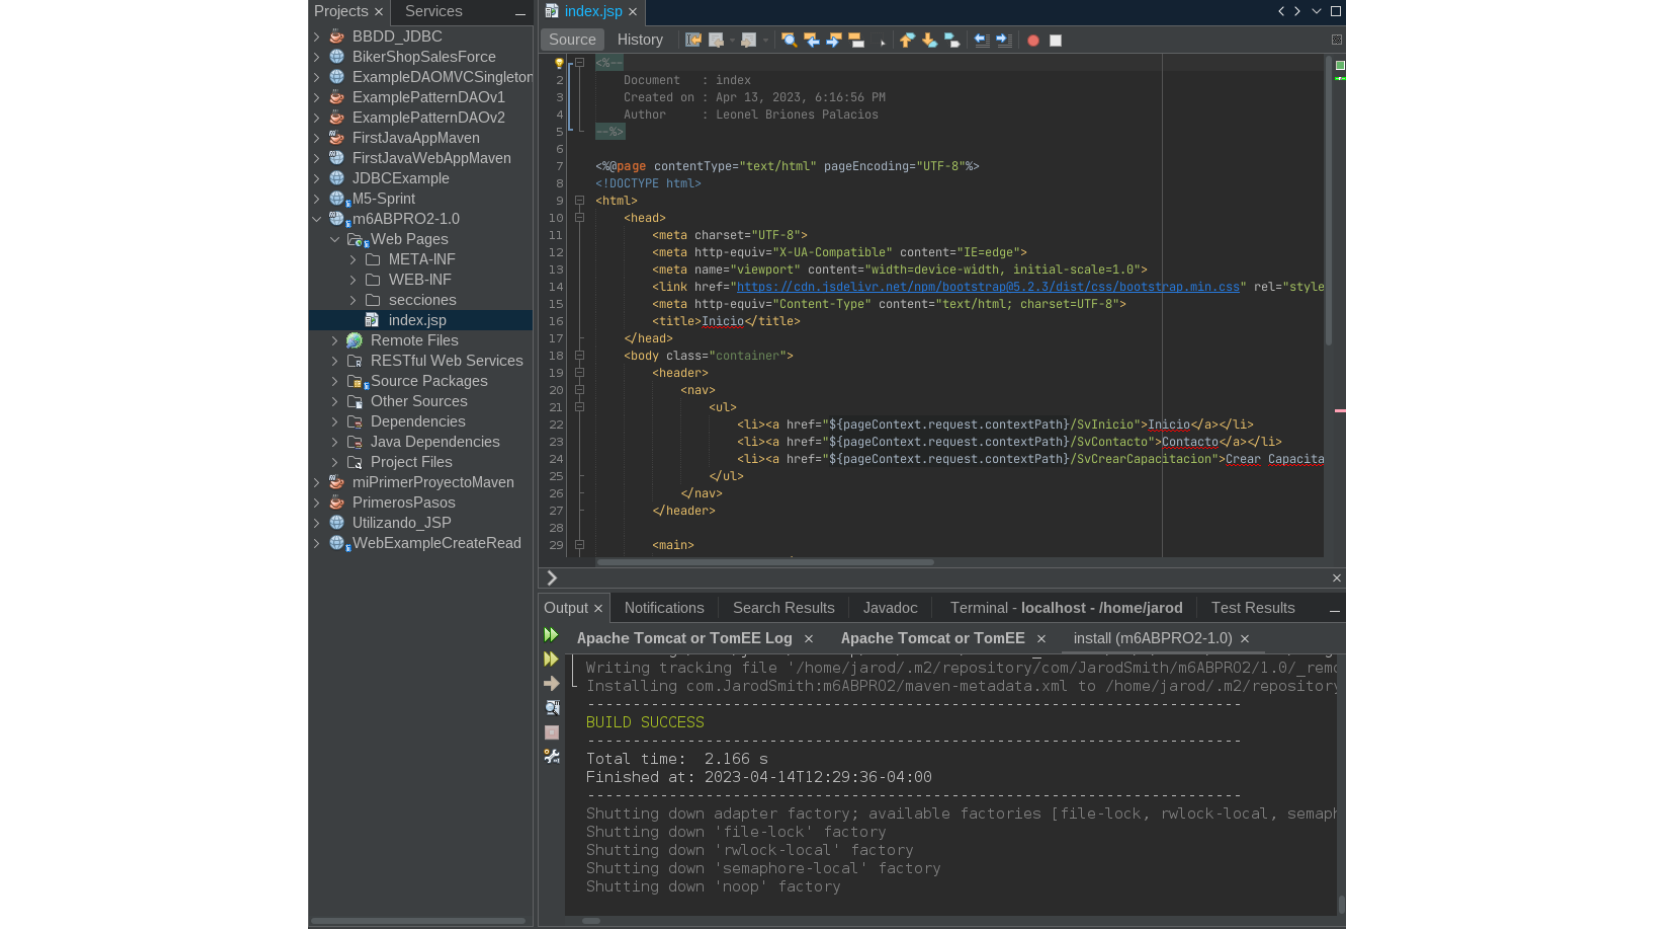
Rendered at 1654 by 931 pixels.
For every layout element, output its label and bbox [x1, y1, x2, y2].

picture [308, 0, 1346, 929]
